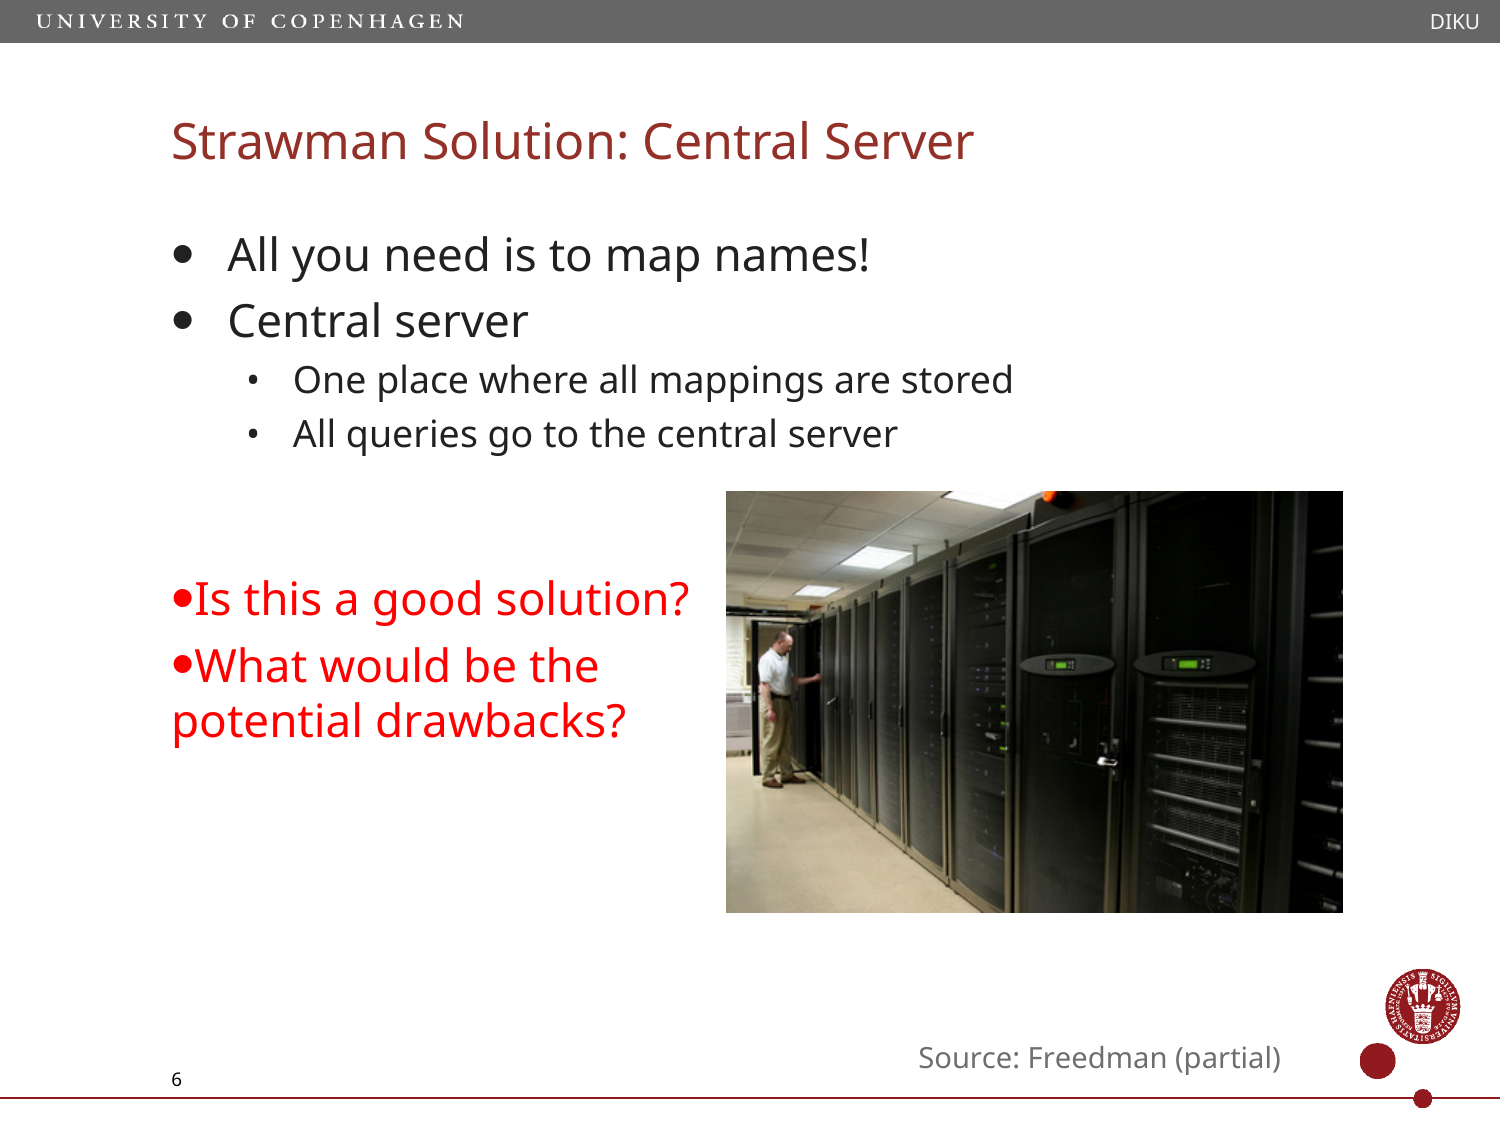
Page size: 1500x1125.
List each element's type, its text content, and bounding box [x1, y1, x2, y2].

text_box <number> [171, 1067, 522, 1092]
text_box DIKU [469, 0, 1495, 43]
text_box Source: Freedman (partial) [903, 1031, 1341, 1083]
list All you need is to map names! Central server One place where all mappings are stored All queries go to the central server [171, 225, 1329, 900]
text_box Is this a good solution? What would be the potential drawbacks? [171, 503, 691, 894]
title Strawman Solution: Central Server [171, 75, 1329, 171]
picture [0, 491, 1500, 1122]
